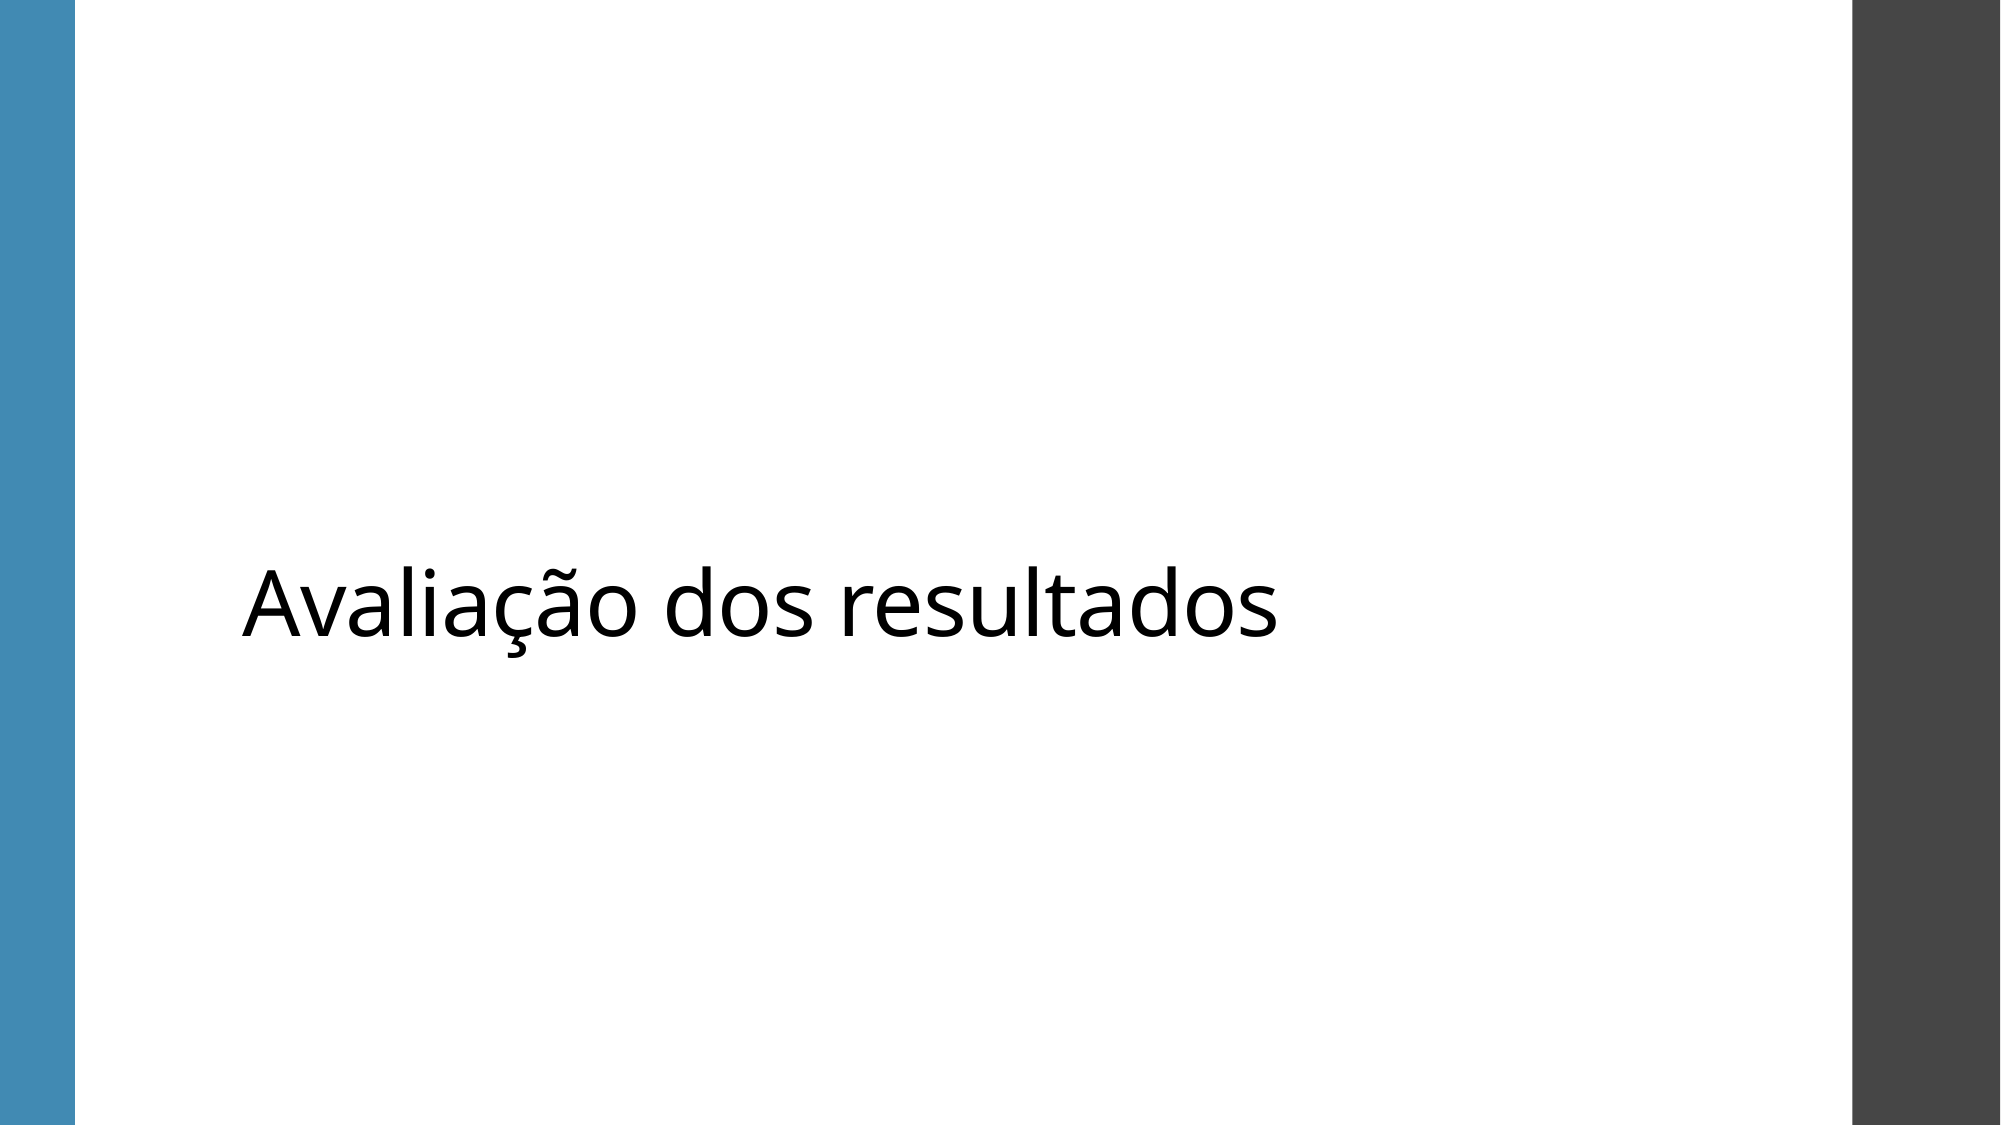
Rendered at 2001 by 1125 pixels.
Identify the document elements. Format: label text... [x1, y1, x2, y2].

title Avaliação dos resultados [227, 0, 1773, 663]
